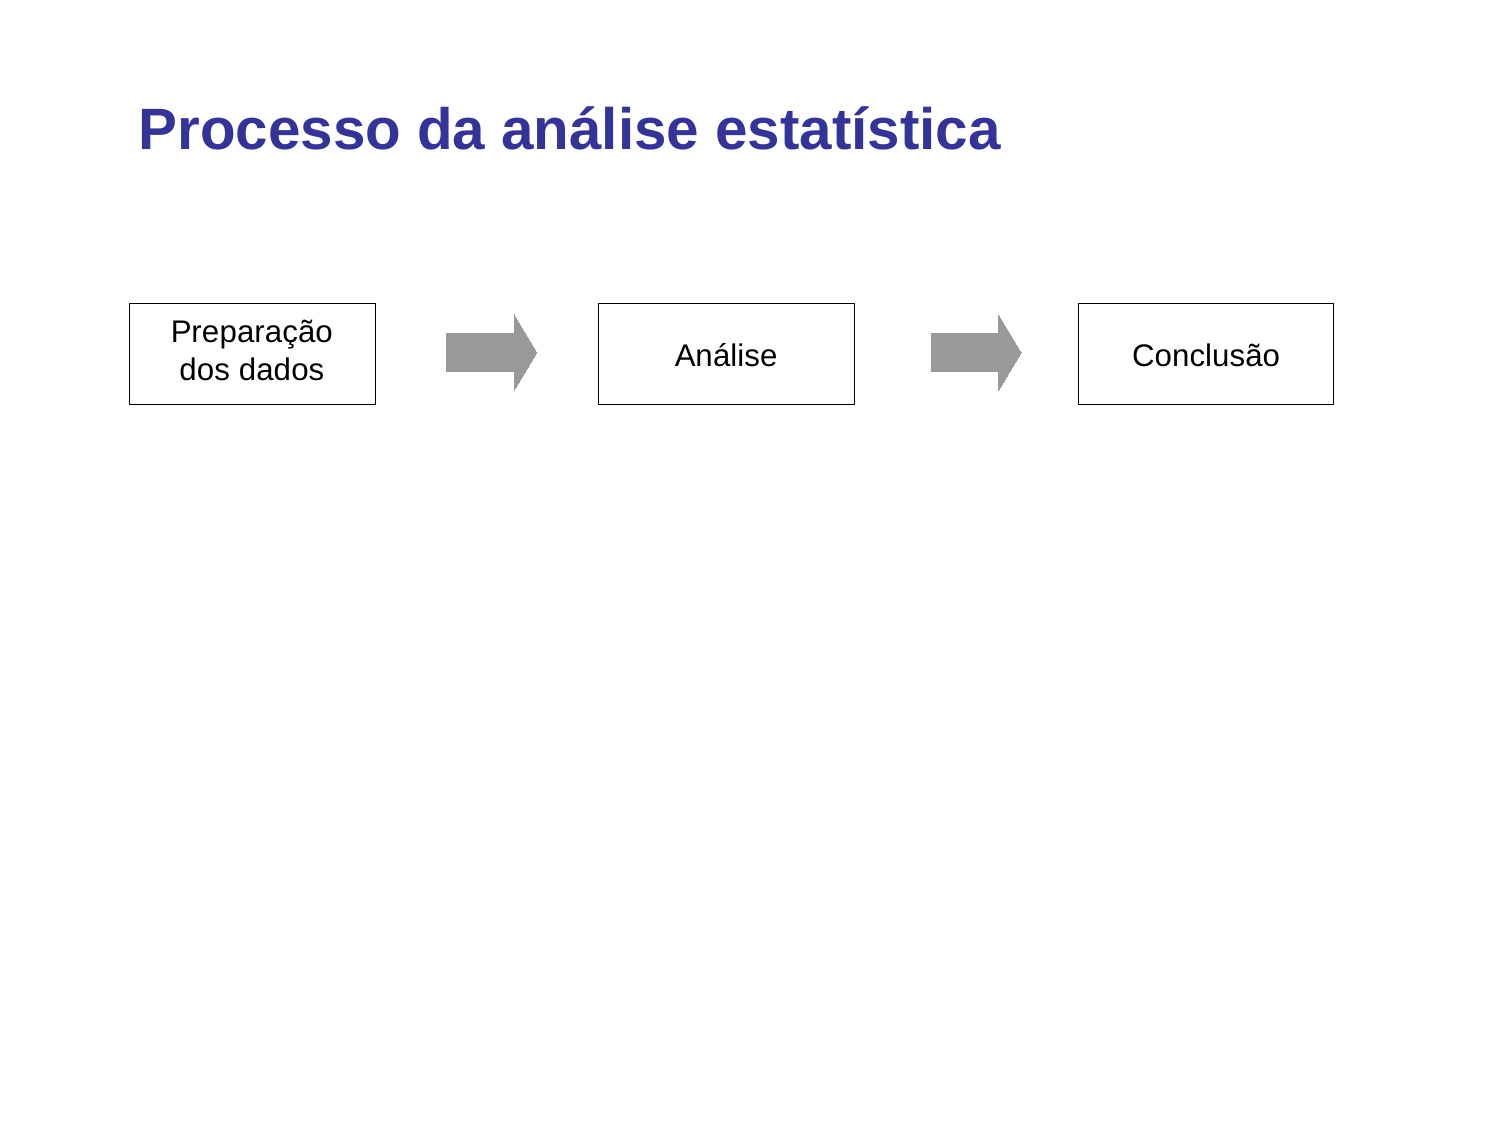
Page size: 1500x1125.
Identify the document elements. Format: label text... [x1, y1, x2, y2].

text_box [446, 314, 537, 391]
text_box Preparação dos dados [129, 303, 376, 405]
text_box Processo da análise estatística [123, 84, 1410, 179]
text_box [931, 315, 1022, 391]
text_box Conclusão [1078, 303, 1334, 405]
text_box Análise [598, 303, 855, 405]
